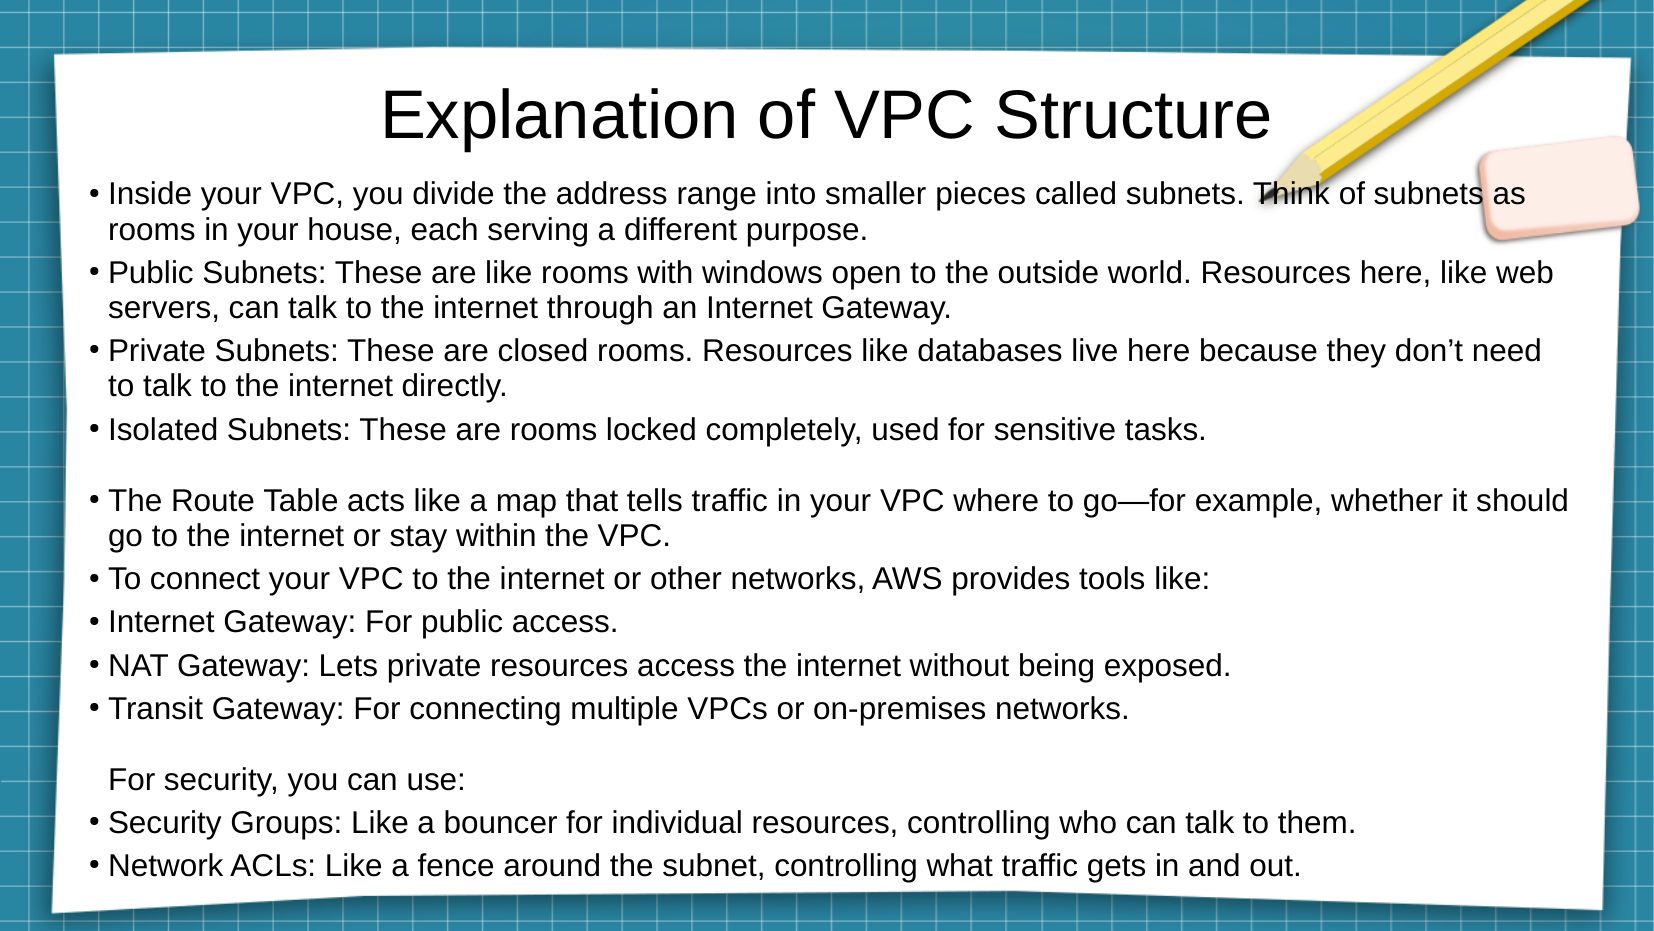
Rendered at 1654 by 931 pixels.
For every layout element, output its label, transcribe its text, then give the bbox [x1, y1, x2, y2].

list Inside your VPC, you divide the address range into smaller pieces called subnets. Think of subnets as rooms in your house, each serving a different purpose. Public Subnets: These are like rooms with windows open to the outside world. Resources here, like web servers, can talk to the internet through an Internet Gateway. Private Subnets: These are closed rooms. Resources like databases live here because they don’t need to talk to the internet directly. Isolated Subnets: These are rooms locked completely, used for sensitive tasks. The Route Table acts like a map that tells traffic in your VPC where to go—for example, whether it should go to the internet or stay within the VPC. To connect your VPC to the internet or other networks, AWS provides tools like: Internet Gateway: For public access. NAT Gateway: Lets private resources access the internet without being exposed. Transit Gateway: For connecting multiple VPCs or on-premises networks. For security, you can use: Security Groups: Like a bouncer for individual resources, controlling who can talk to them. Network ACLs: Like a fence around the subnet, controlling what traffic gets in and out. [82, 176, 1571, 901]
title Explanation of VPC Structure [82, 37, 1571, 176]
picture [0, 0, 1654, 931]
